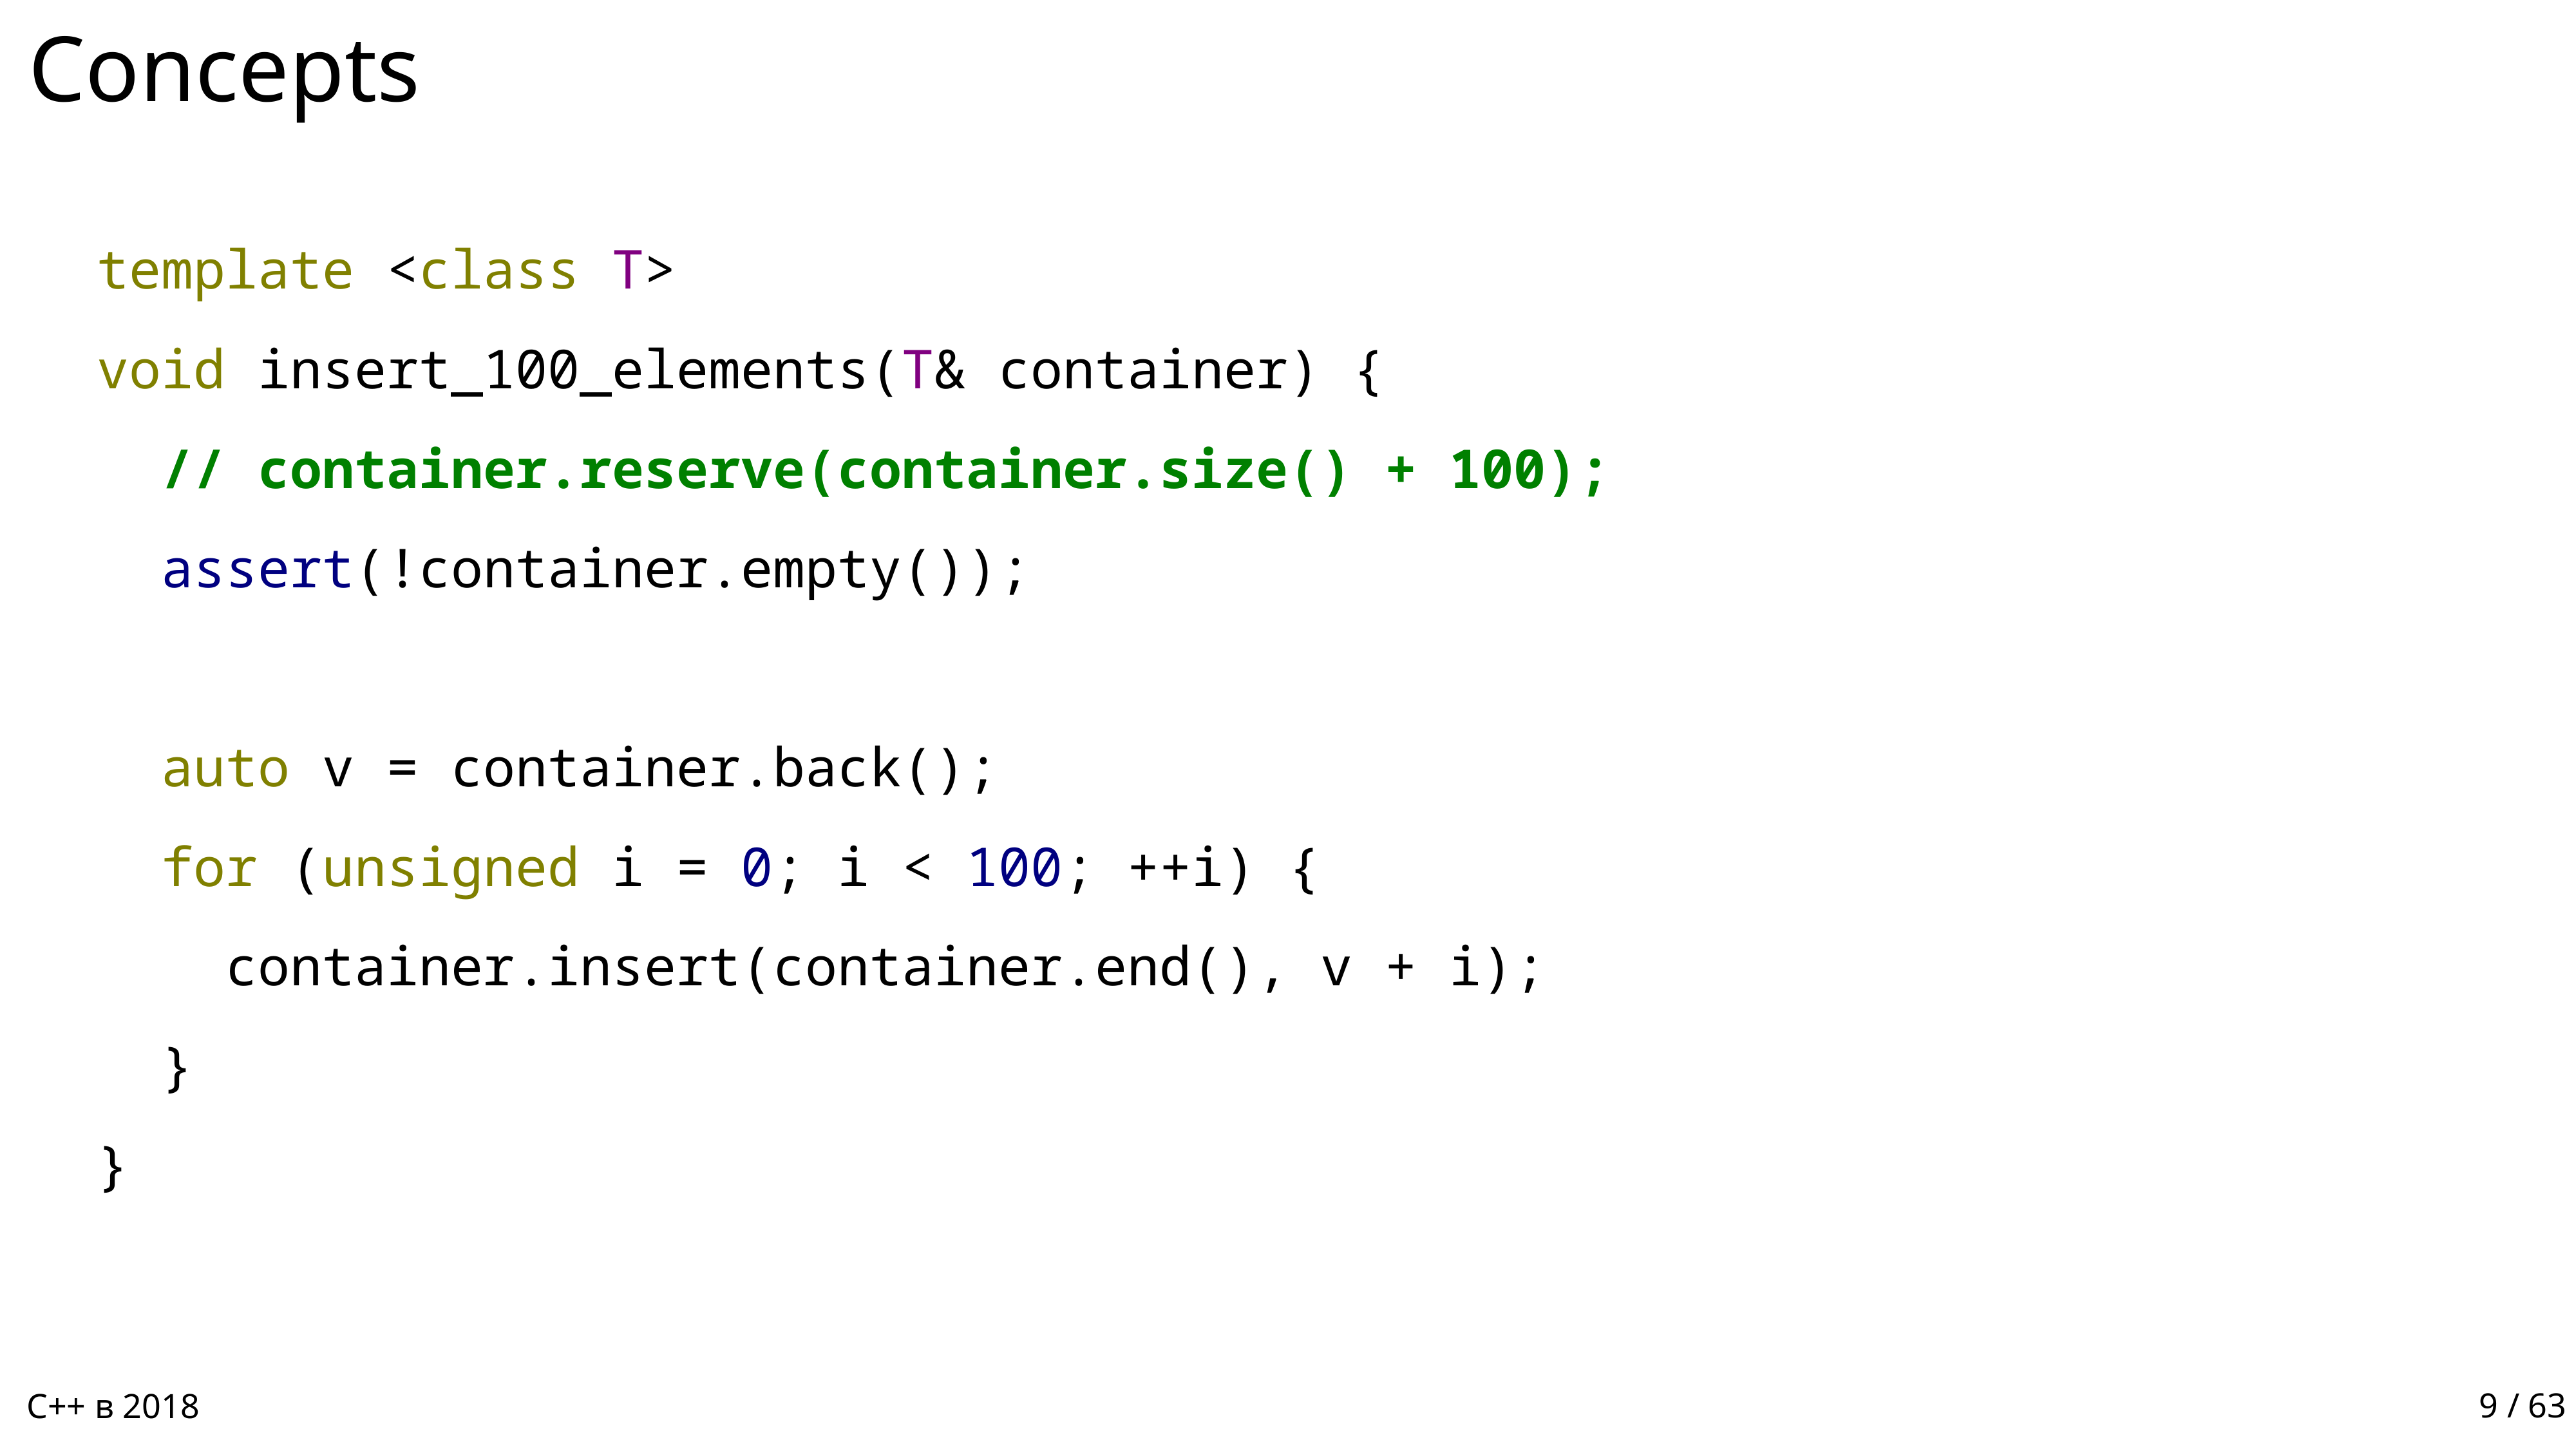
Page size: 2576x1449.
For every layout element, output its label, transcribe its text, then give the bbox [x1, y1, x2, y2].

list <number> / 63 [1479, 1376, 2576, 1431]
list template <class T> void insert_100_elements(T& container) { // container.reserve(container.size() + 100); assert(!container.empty()); auto v = container.back(); for (unsigned i = 0; i < 100; ++i) { container.insert(container.end(), v + i); } } [87, 214, 2551, 1382]
title Concepts [19, 19, 2551, 155]
list C++ в 2018 [17, 1376, 1114, 1431]
